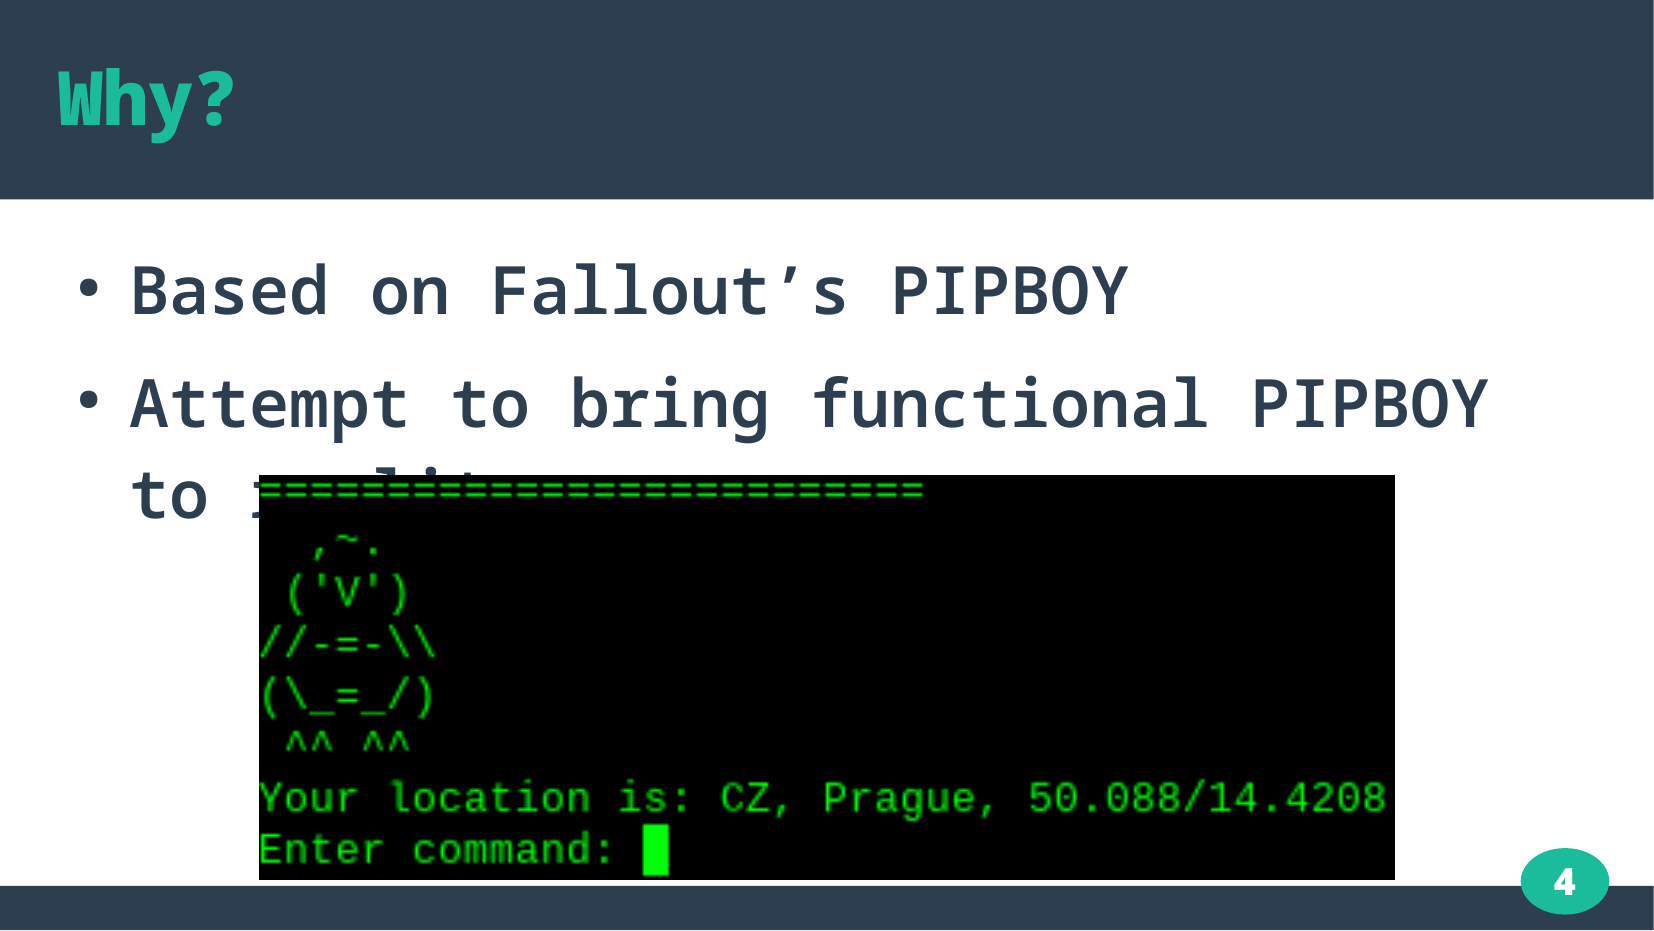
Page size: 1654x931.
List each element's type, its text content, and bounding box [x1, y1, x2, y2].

list Based on Fallout’s PIPBOY Attempt to bring functional PIPBOY to reality [59, 243, 1595, 864]
picture [259, 475, 1395, 880]
title Why? [59, 37, 1595, 155]
